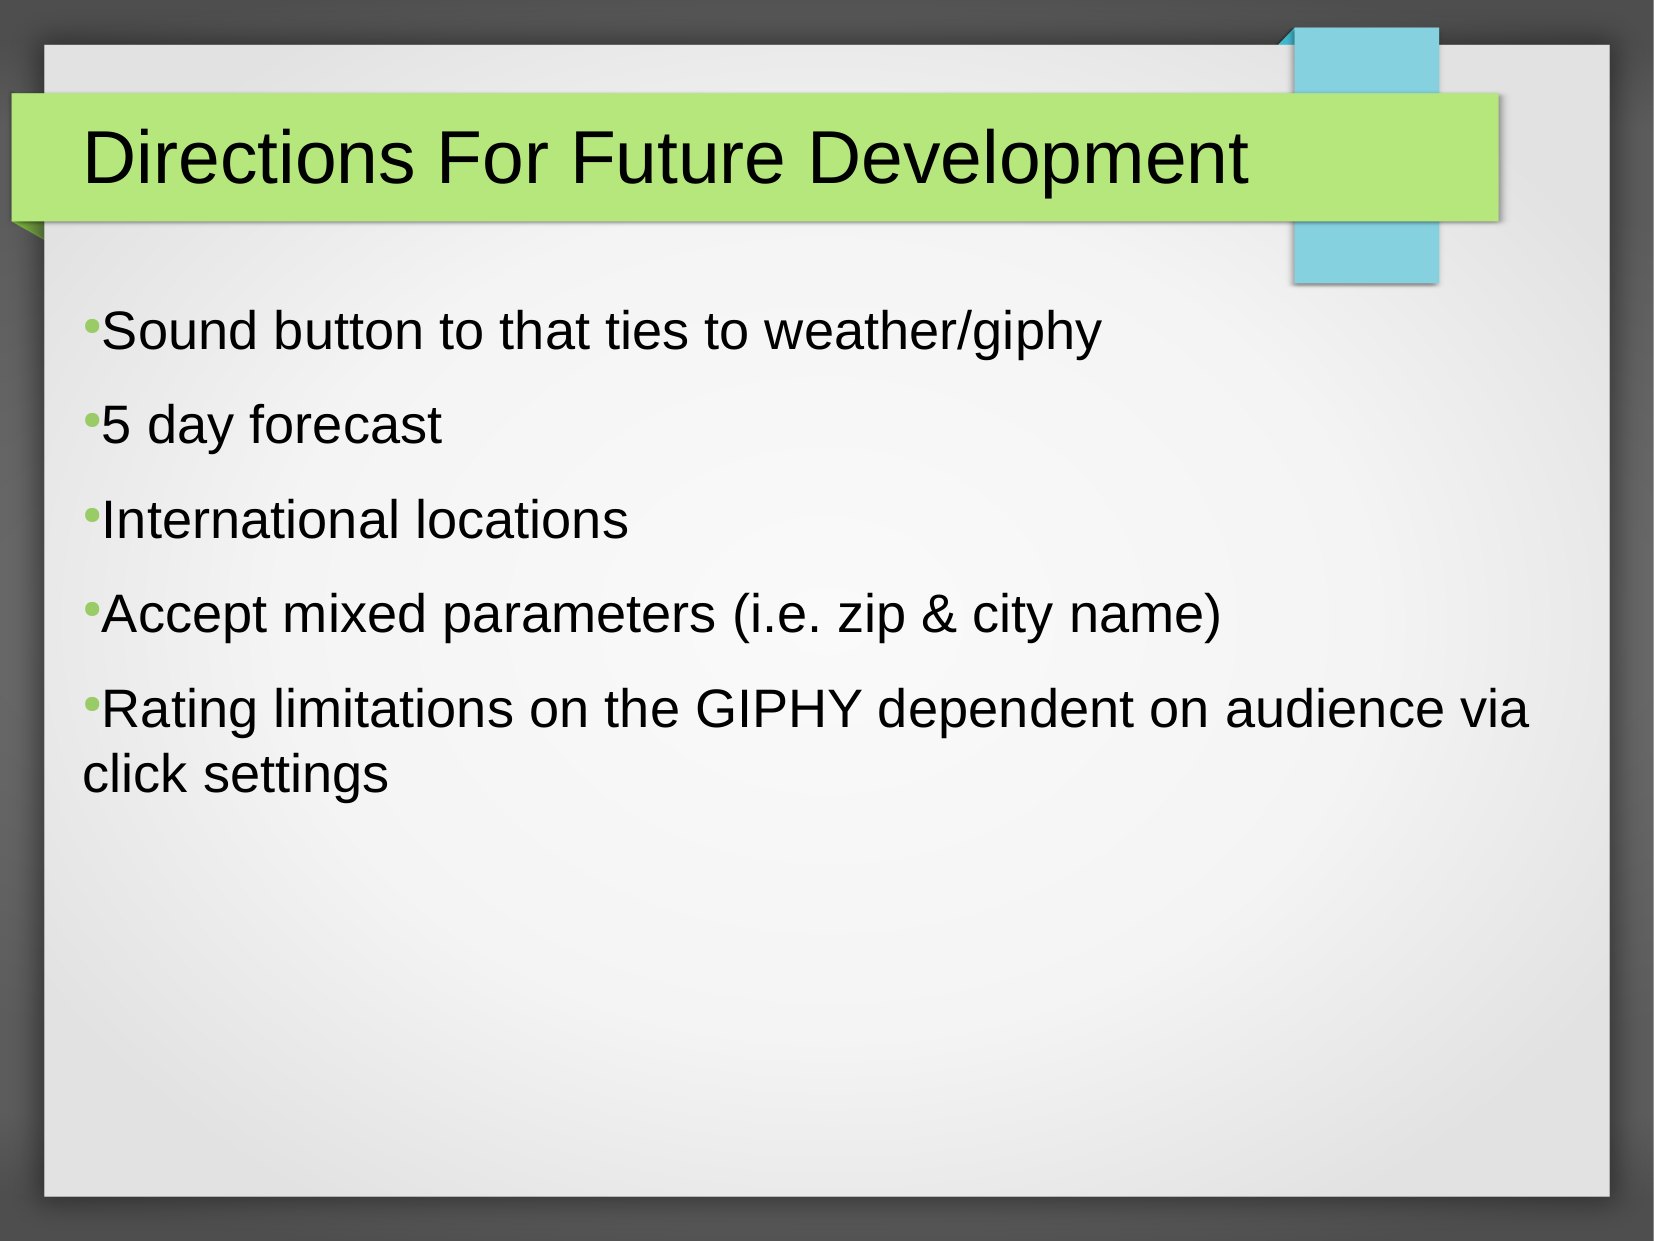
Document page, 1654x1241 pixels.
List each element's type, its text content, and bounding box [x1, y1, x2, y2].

picture [0, 0, 1654, 1241]
title Directions For Future Development [82, 94, 1264, 213]
list Sound button to that ties to weather/giphy 5 day forecast International locations Accept mixed parameters (i.e. zip & city name) Rating limitations on the GIPHY dependent on audience via click settings [82, 295, 1571, 1015]
